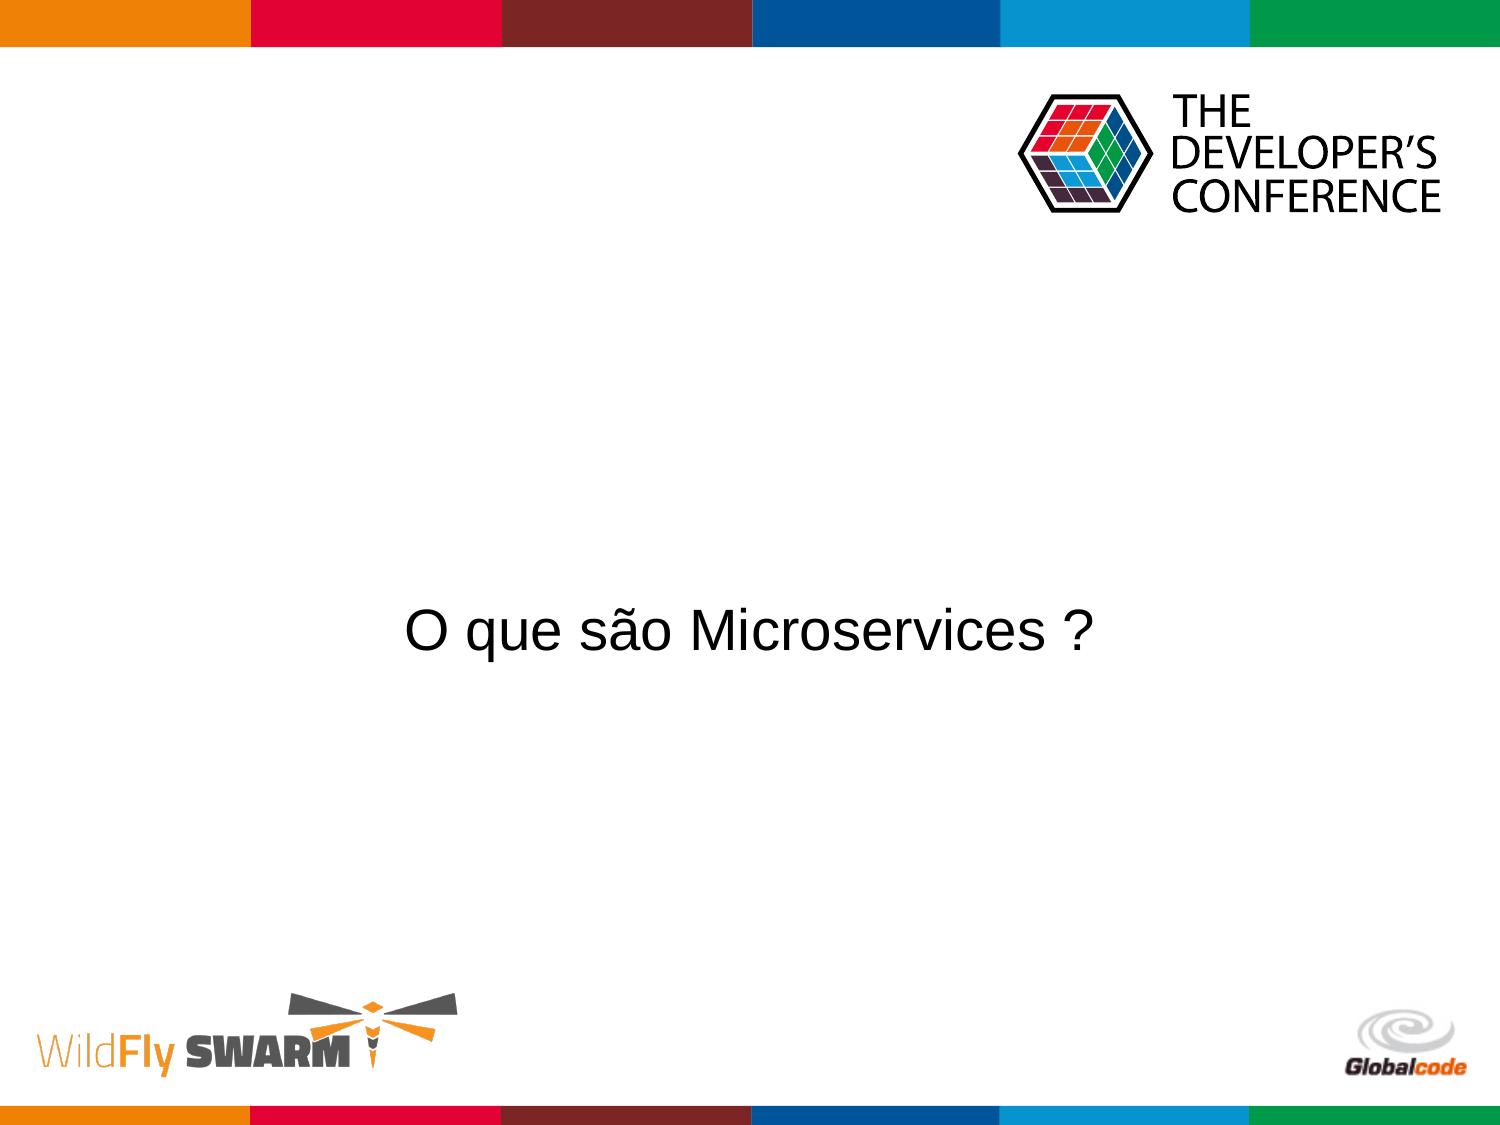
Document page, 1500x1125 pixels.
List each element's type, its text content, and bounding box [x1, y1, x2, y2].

picture [28, 974, 466, 1095]
subtitle O que são Microservices ? [41, 255, 1459, 1000]
picture [1328, 964, 1486, 1105]
